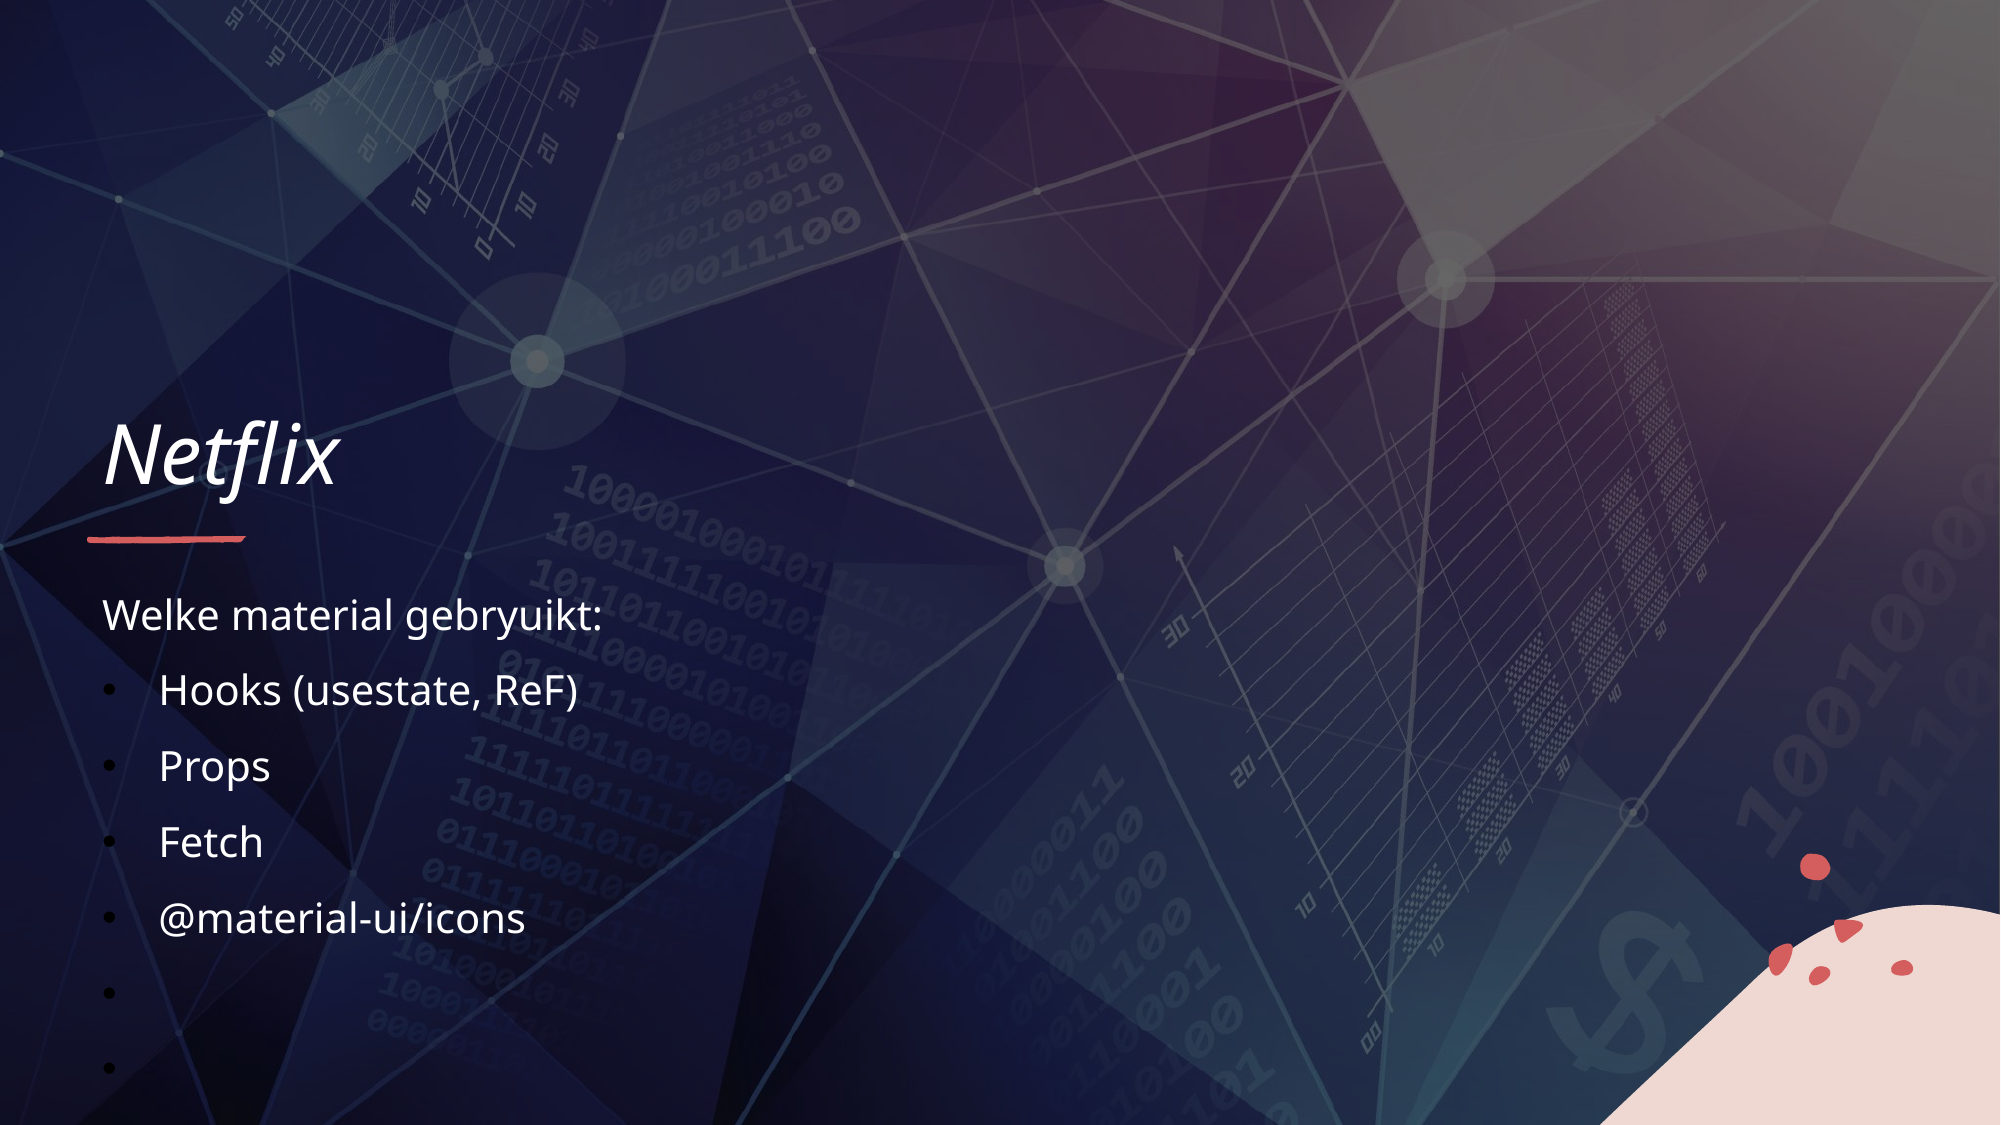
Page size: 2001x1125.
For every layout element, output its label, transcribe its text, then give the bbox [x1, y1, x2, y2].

title Netflix [86, 184, 1339, 509]
text_box [87, 535, 247, 544]
picture [0, 0, 2000, 1125]
text_box [1800, 853, 1831, 881]
subtitle Welke material gebryuikt: Hooks (usestate, ReF) Props Fetch @material-ui/icons [86, 575, 1339, 1061]
text_box [1599, 904, 2000, 1125]
